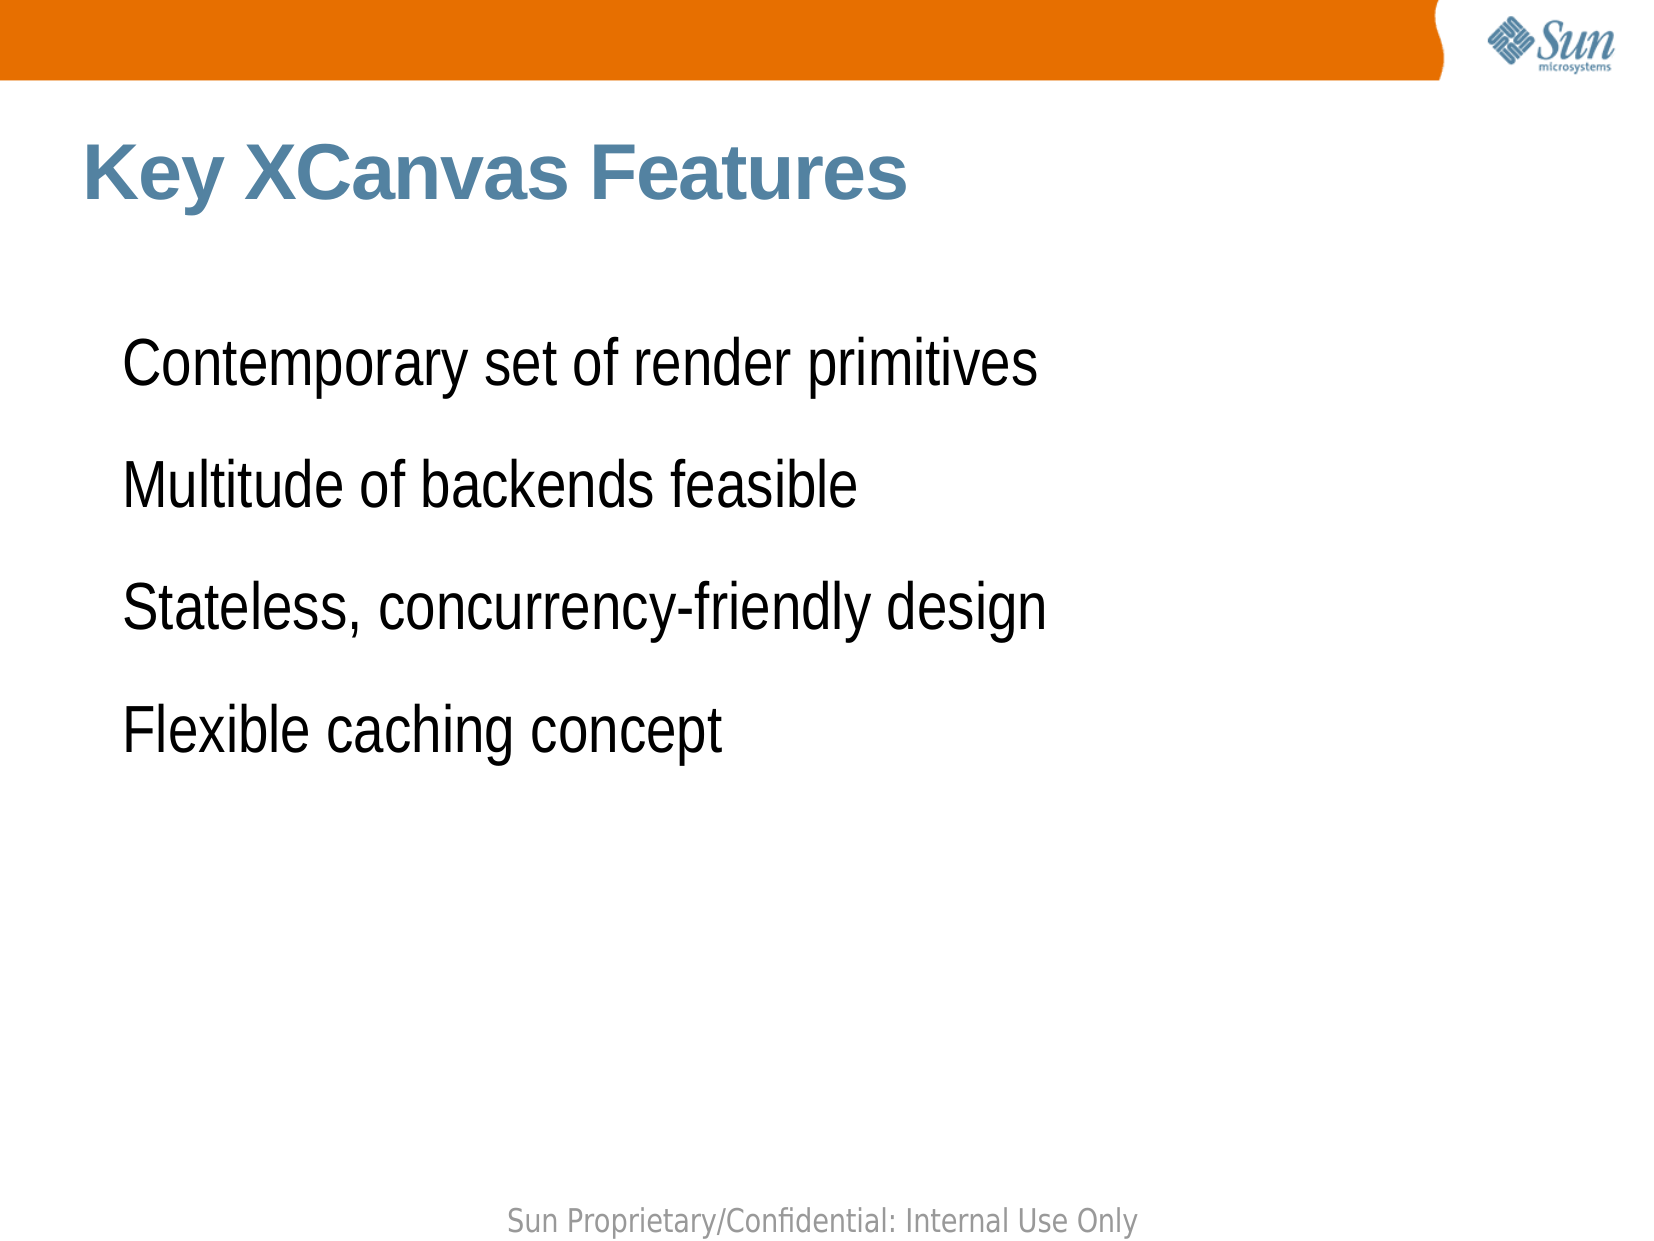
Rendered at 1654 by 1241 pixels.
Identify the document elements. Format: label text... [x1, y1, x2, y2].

picture [0, 0, 1654, 83]
title Key XCanvas Features [82, 135, 1585, 251]
list Contemporary set of render primitives Multitude of backends feasible Stateless, concurrency-friendly design Flexible caching concept [102, 333, 1529, 1241]
